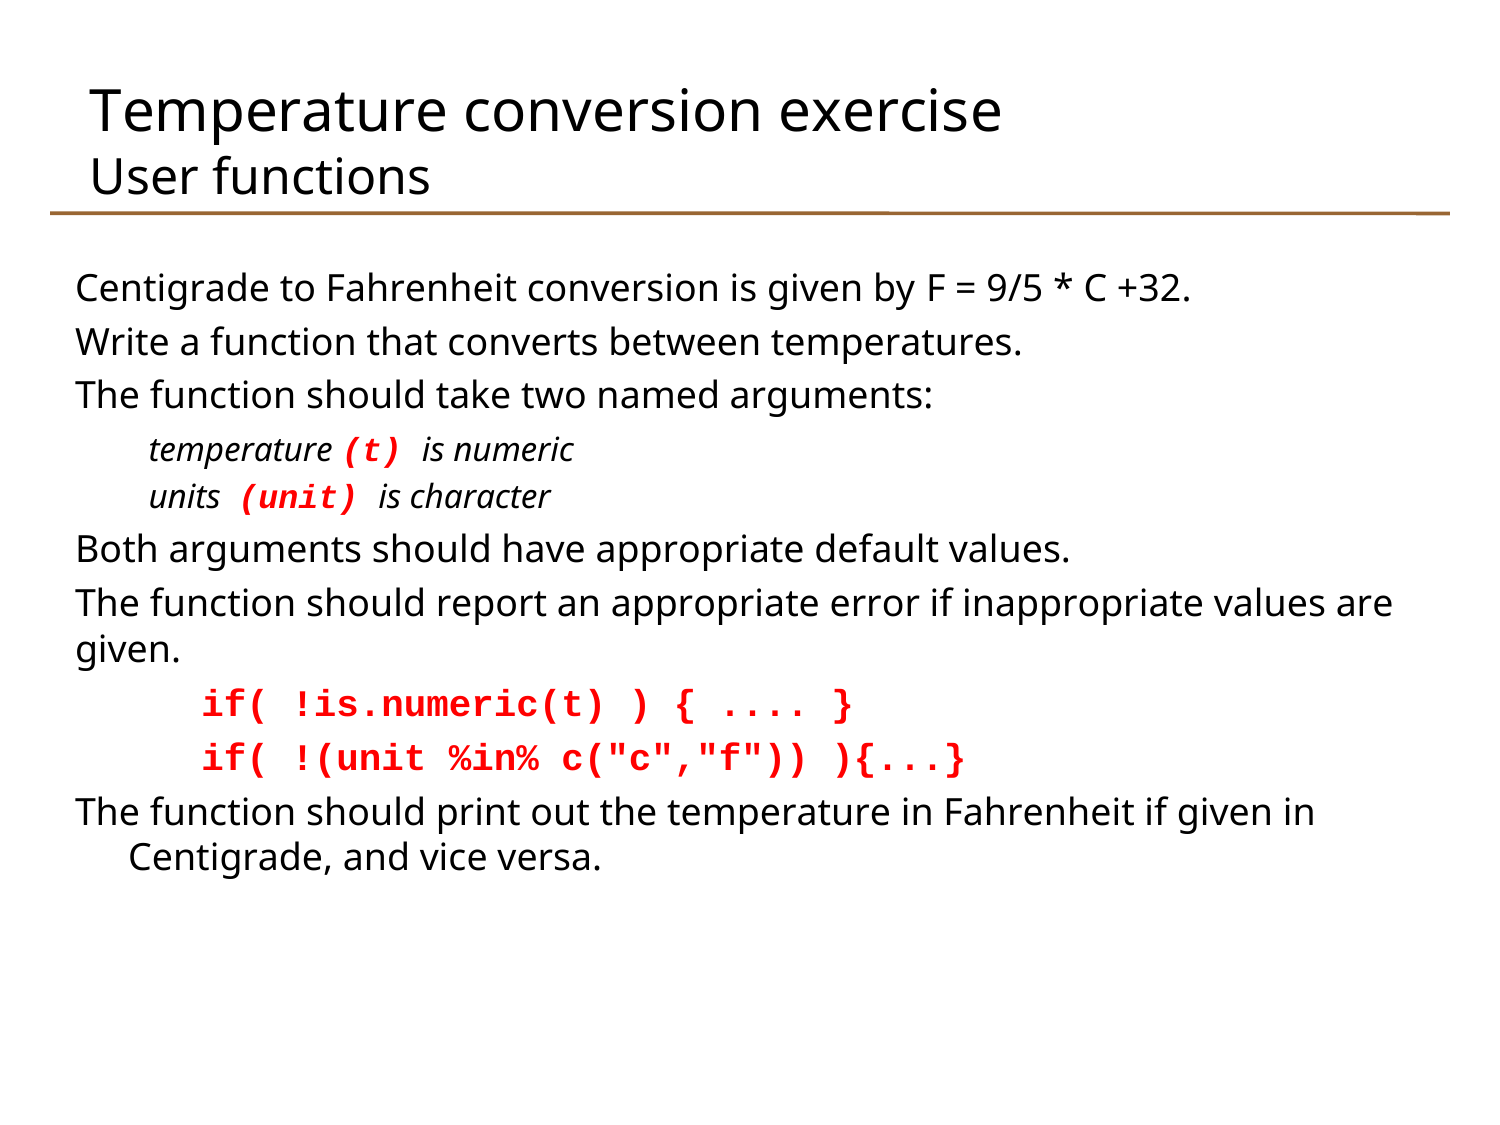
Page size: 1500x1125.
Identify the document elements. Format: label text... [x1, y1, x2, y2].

text_box Centigrade to Fahrenheit conversion is given by F = 9/5 * C +32. Write a function that converts between temperatures. The function should take two named arguments: temperature (t) is numeric units (unit) is character Both arguments should have appropriate default values. The function should report an appropriate error if inappropriate values are given. if( !is.numeric(t) ) { .... } if( !(unit %in% c("c","f")) ){...} The function should print out the temperature in Fahrenheit if given in Centigrade, and vice versa. [75, 263, 1425, 1006]
text_box Temperature conversion exercise User functions [75, 44, 1425, 233]
